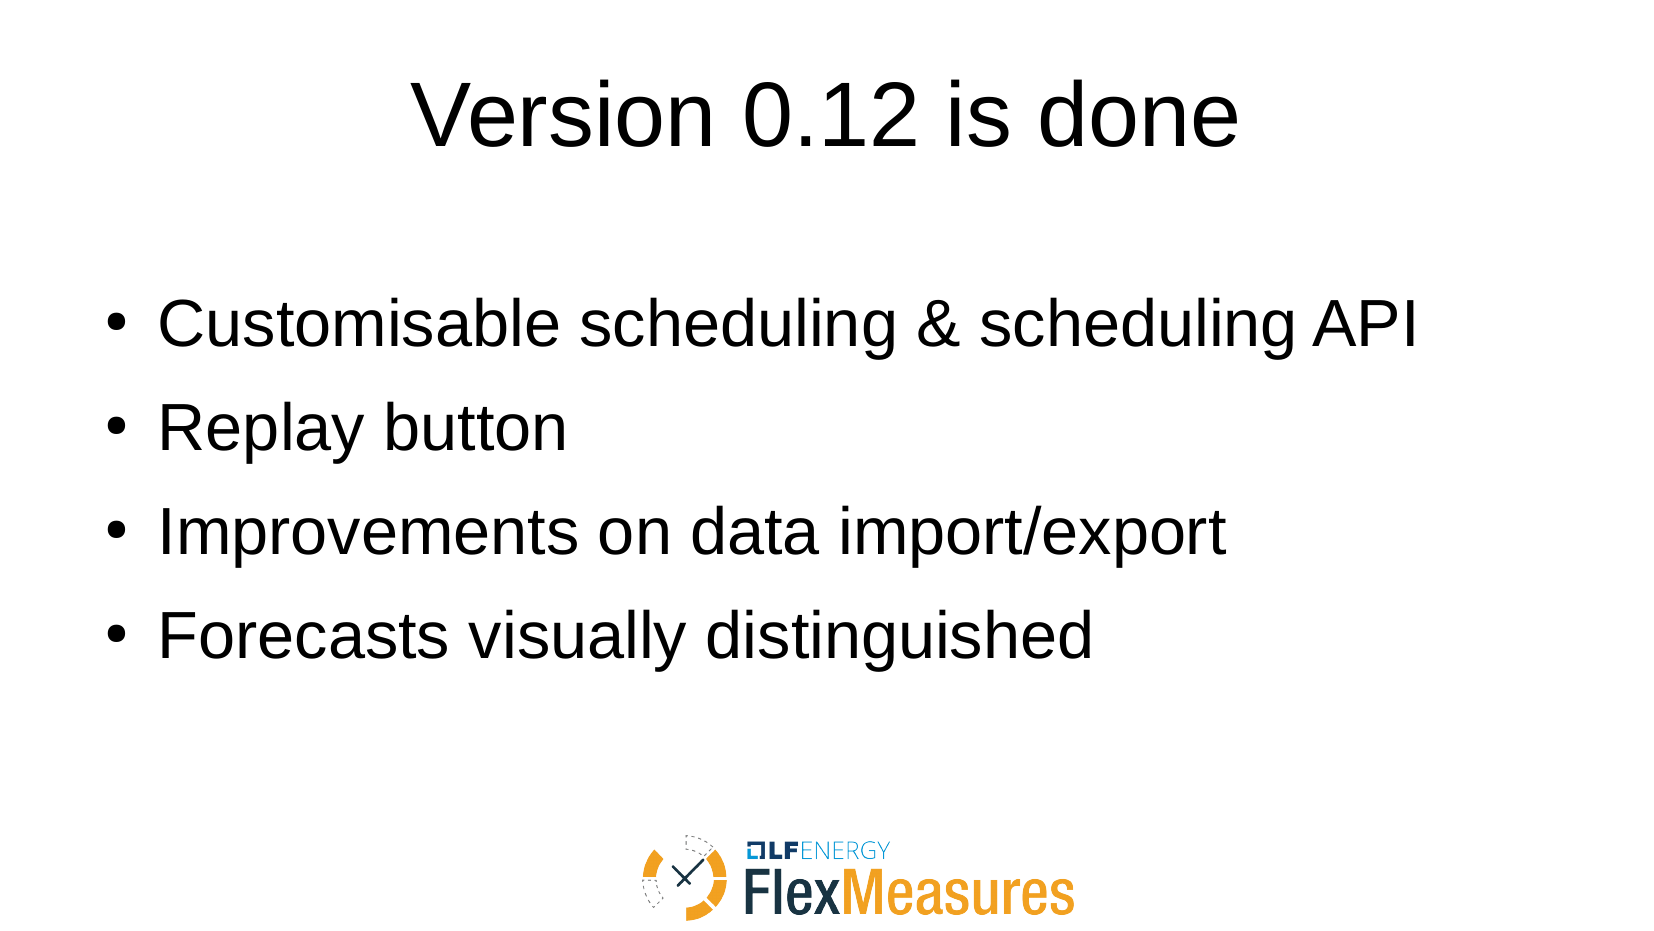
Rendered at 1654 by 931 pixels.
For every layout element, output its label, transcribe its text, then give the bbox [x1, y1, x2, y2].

title Version 0.12 is done [82, 37, 1571, 193]
list Customisable scheduling & scheduling API Replay button Improvements on data import/export Forecasts visually distinguished [86, 285, 1576, 826]
picture [642, 835, 1074, 921]
